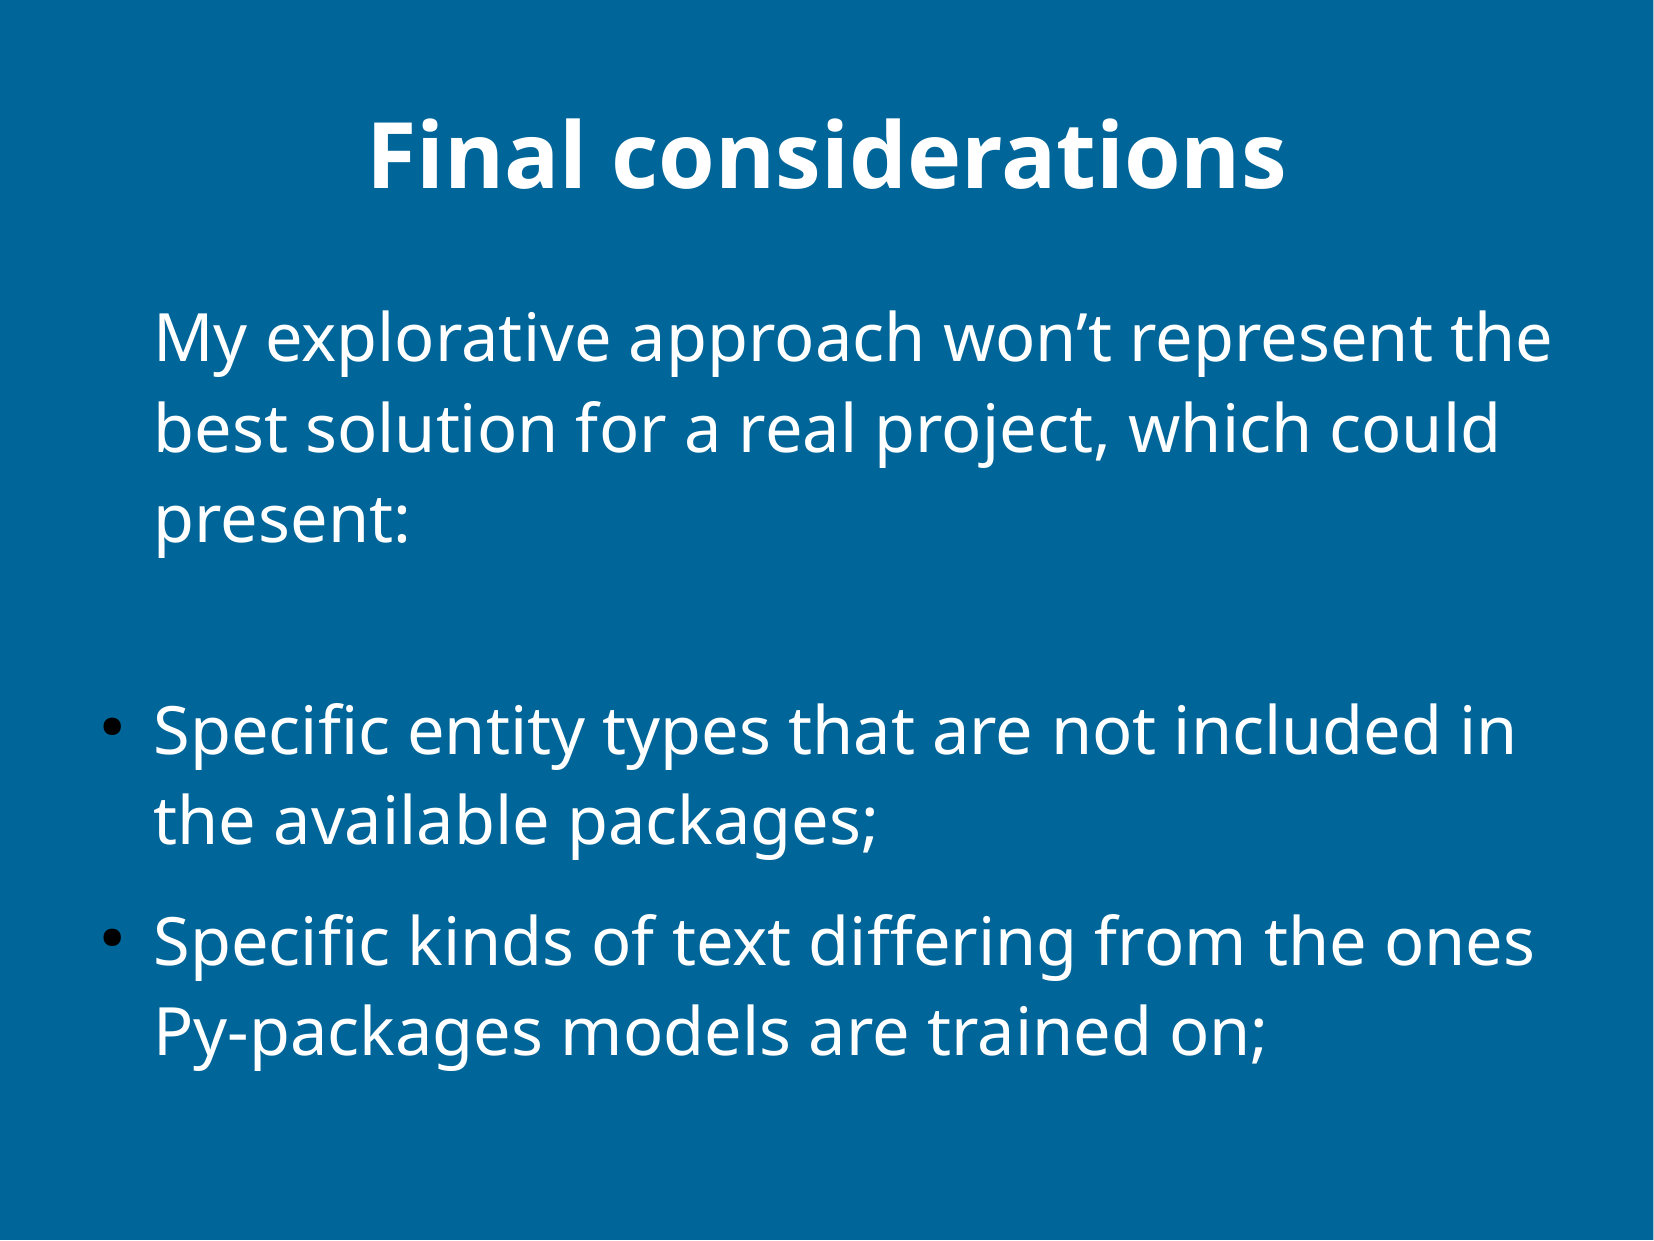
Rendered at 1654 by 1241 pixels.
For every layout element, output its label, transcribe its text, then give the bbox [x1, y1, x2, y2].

list My explorative approach won’t represent the best solution for a real project, which could present: Specific entity types that are not included in the available packages; Specific kinds of text differing from the ones Py-packages models are trained on; [82, 290, 1565, 990]
title Final considerations [82, 49, 1571, 257]
